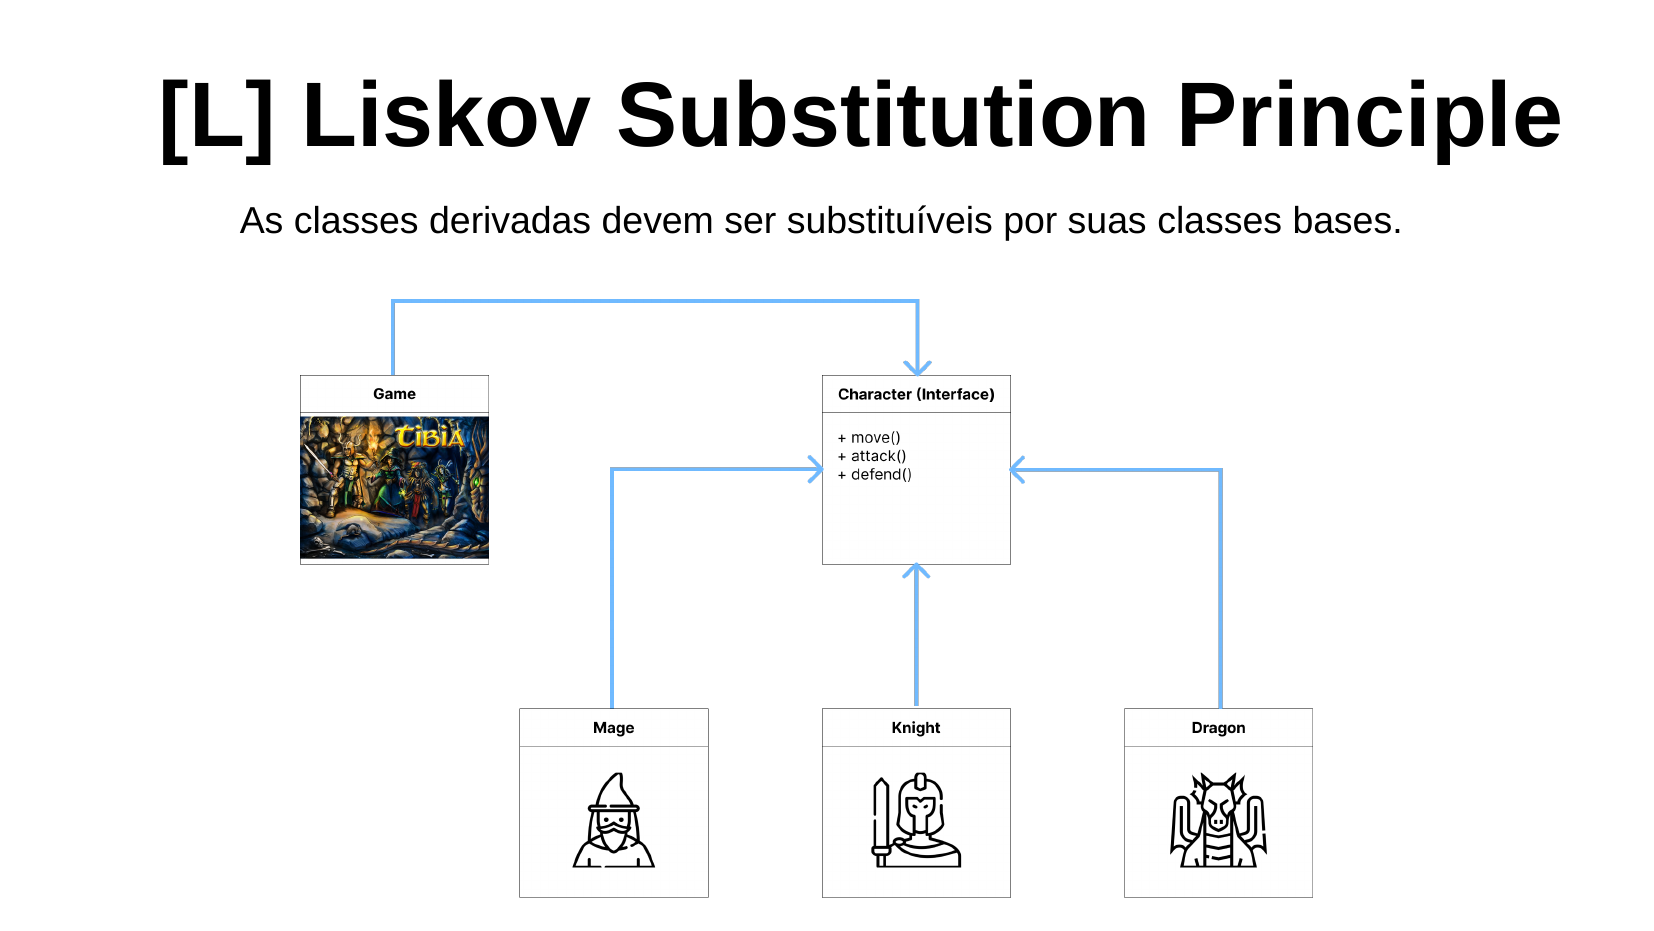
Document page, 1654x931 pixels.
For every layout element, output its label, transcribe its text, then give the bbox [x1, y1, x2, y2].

title [L] Liskov Substitution Principle [82, 37, 1571, 193]
text_box As classes derivadas devem ser substituíveis por suas classes bases. [225, 192, 1418, 250]
picture [300, 299, 1313, 898]
